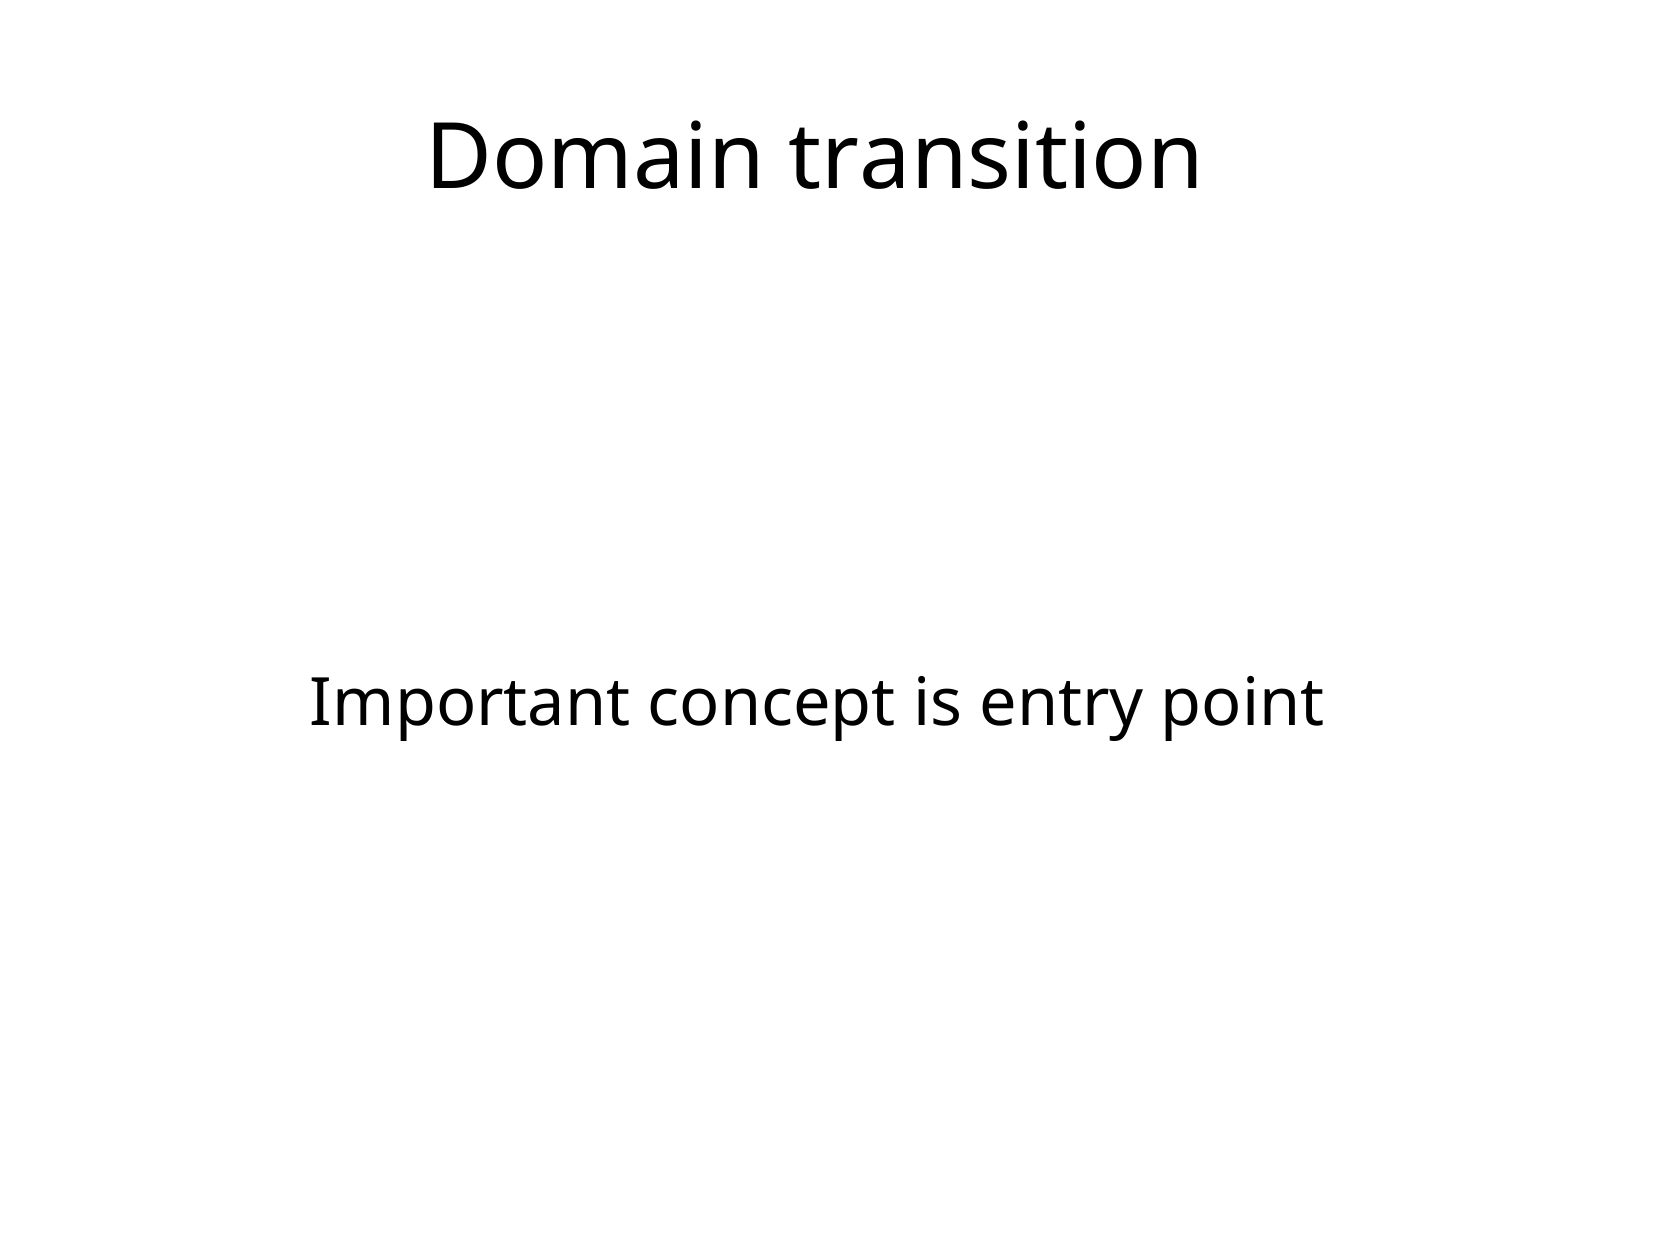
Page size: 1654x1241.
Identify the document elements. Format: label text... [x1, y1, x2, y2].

subtitle Important concept is entry point [82, 297, 1571, 1102]
title Domain transition [82, 56, 1571, 250]
